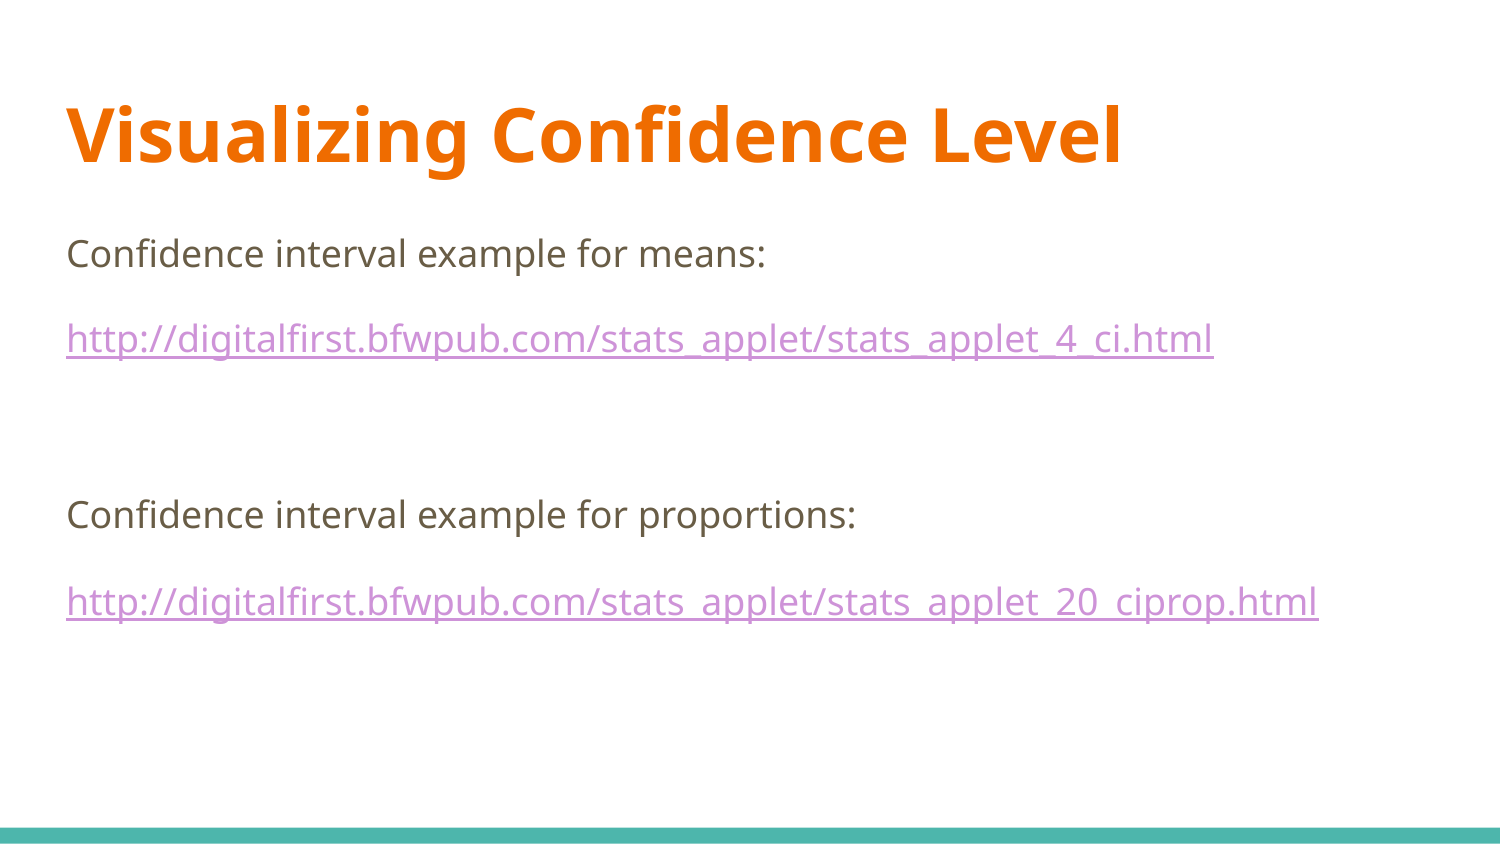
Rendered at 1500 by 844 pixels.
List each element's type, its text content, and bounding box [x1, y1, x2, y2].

list Confidence interval example for means: http://digitalfirst.bfwpub.com/stats_applet/stats_applet_4_ci.html Confidence interval example for proportions: http://digitalfirst.bfwpub.com/stats_applet/stats_applet_20_ciprop.html [51, 207, 1449, 750]
title Visualizing Confidence Level [51, 72, 1449, 189]
